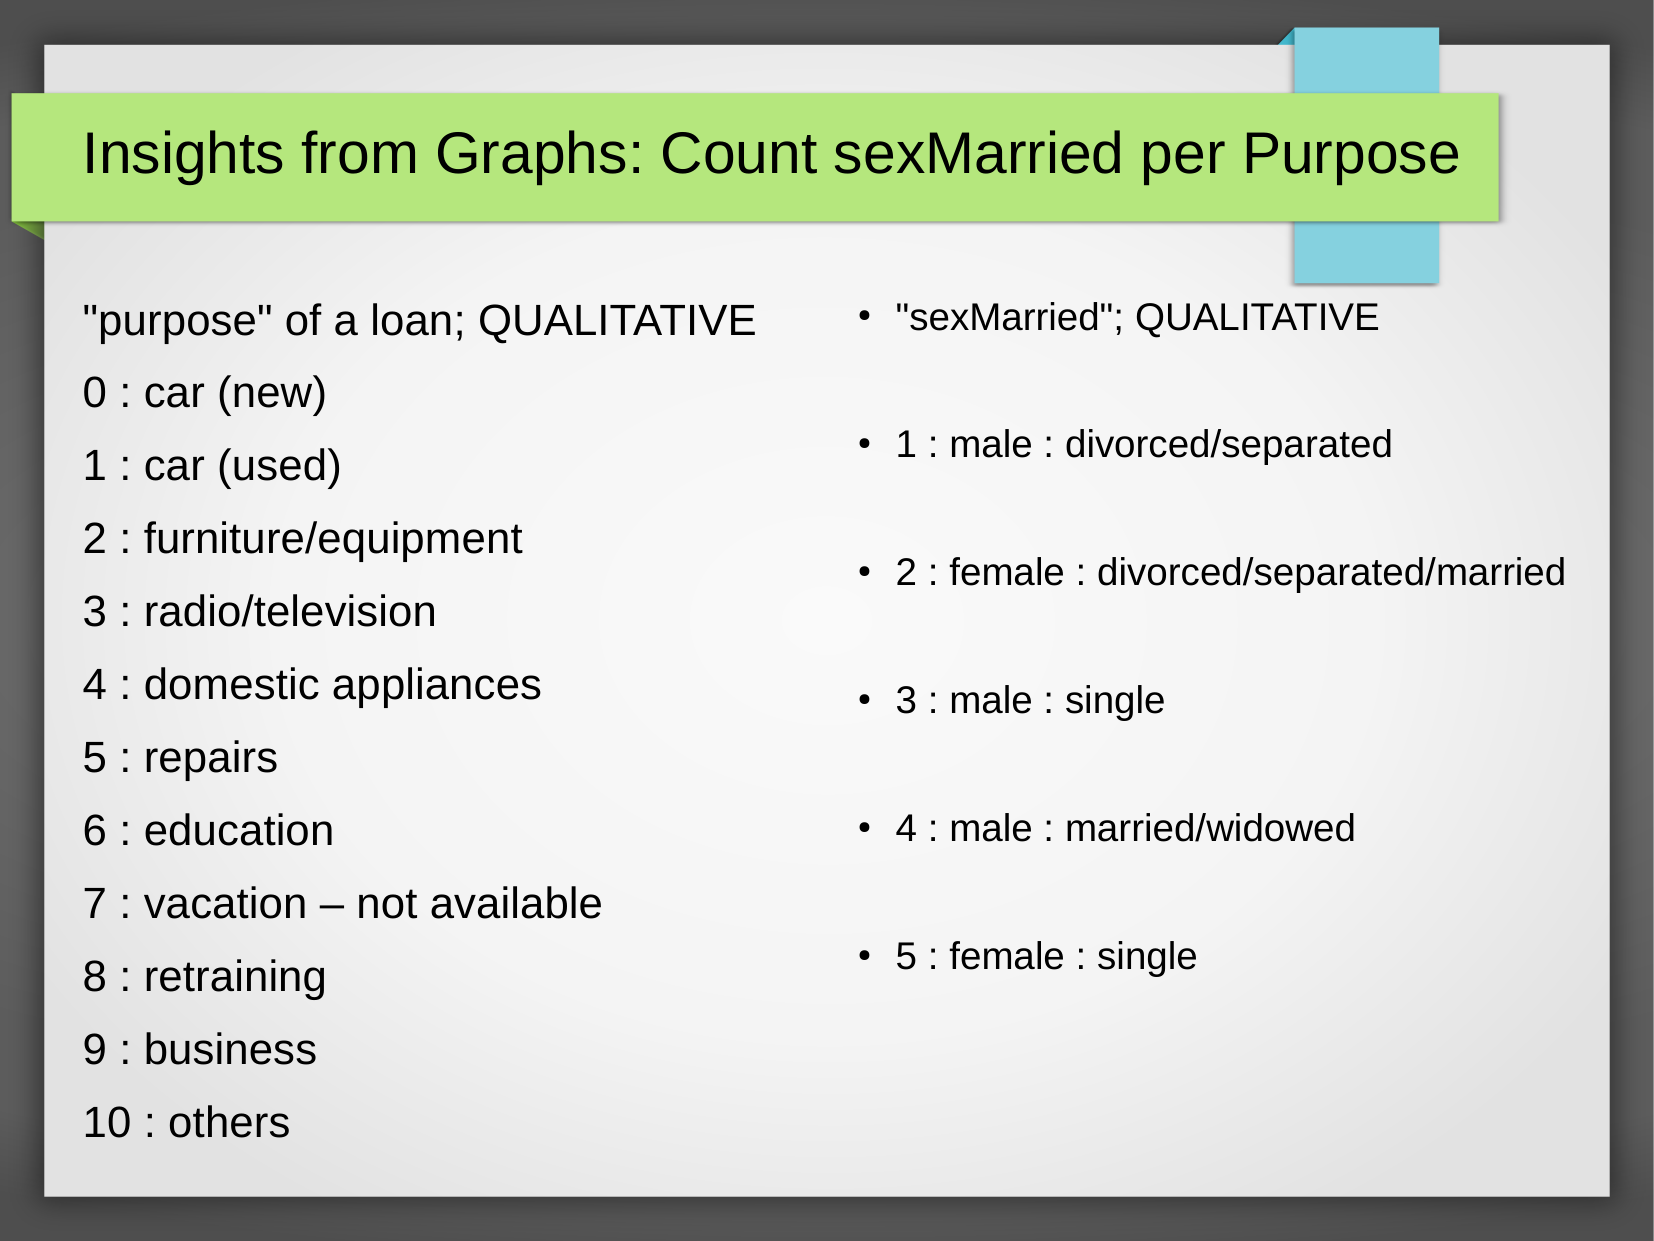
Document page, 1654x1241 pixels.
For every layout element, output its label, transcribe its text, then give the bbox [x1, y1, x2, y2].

picture [0, 0, 1654, 1241]
list "purpose" of a loan; QUALITATIVE 0 : car (new) 1 : car (used) 2 : furniture/equipment 3 : radio/television 4 : domestic appliances 5 : repairs 6 : education 7 : vacation – not available 8 : retraining 9 : business 10 : others [82, 295, 809, 1158]
list "sexMarried"; QUALITATIVE 1 : male : divorced/separated 2 : female : divorced/separated/married 3 : male : single 4 : male : married/widowed 5 : female : single [845, 295, 1572, 1015]
title Insights from Graphs: Count sexMarried per Purpose [82, 94, 1512, 213]
